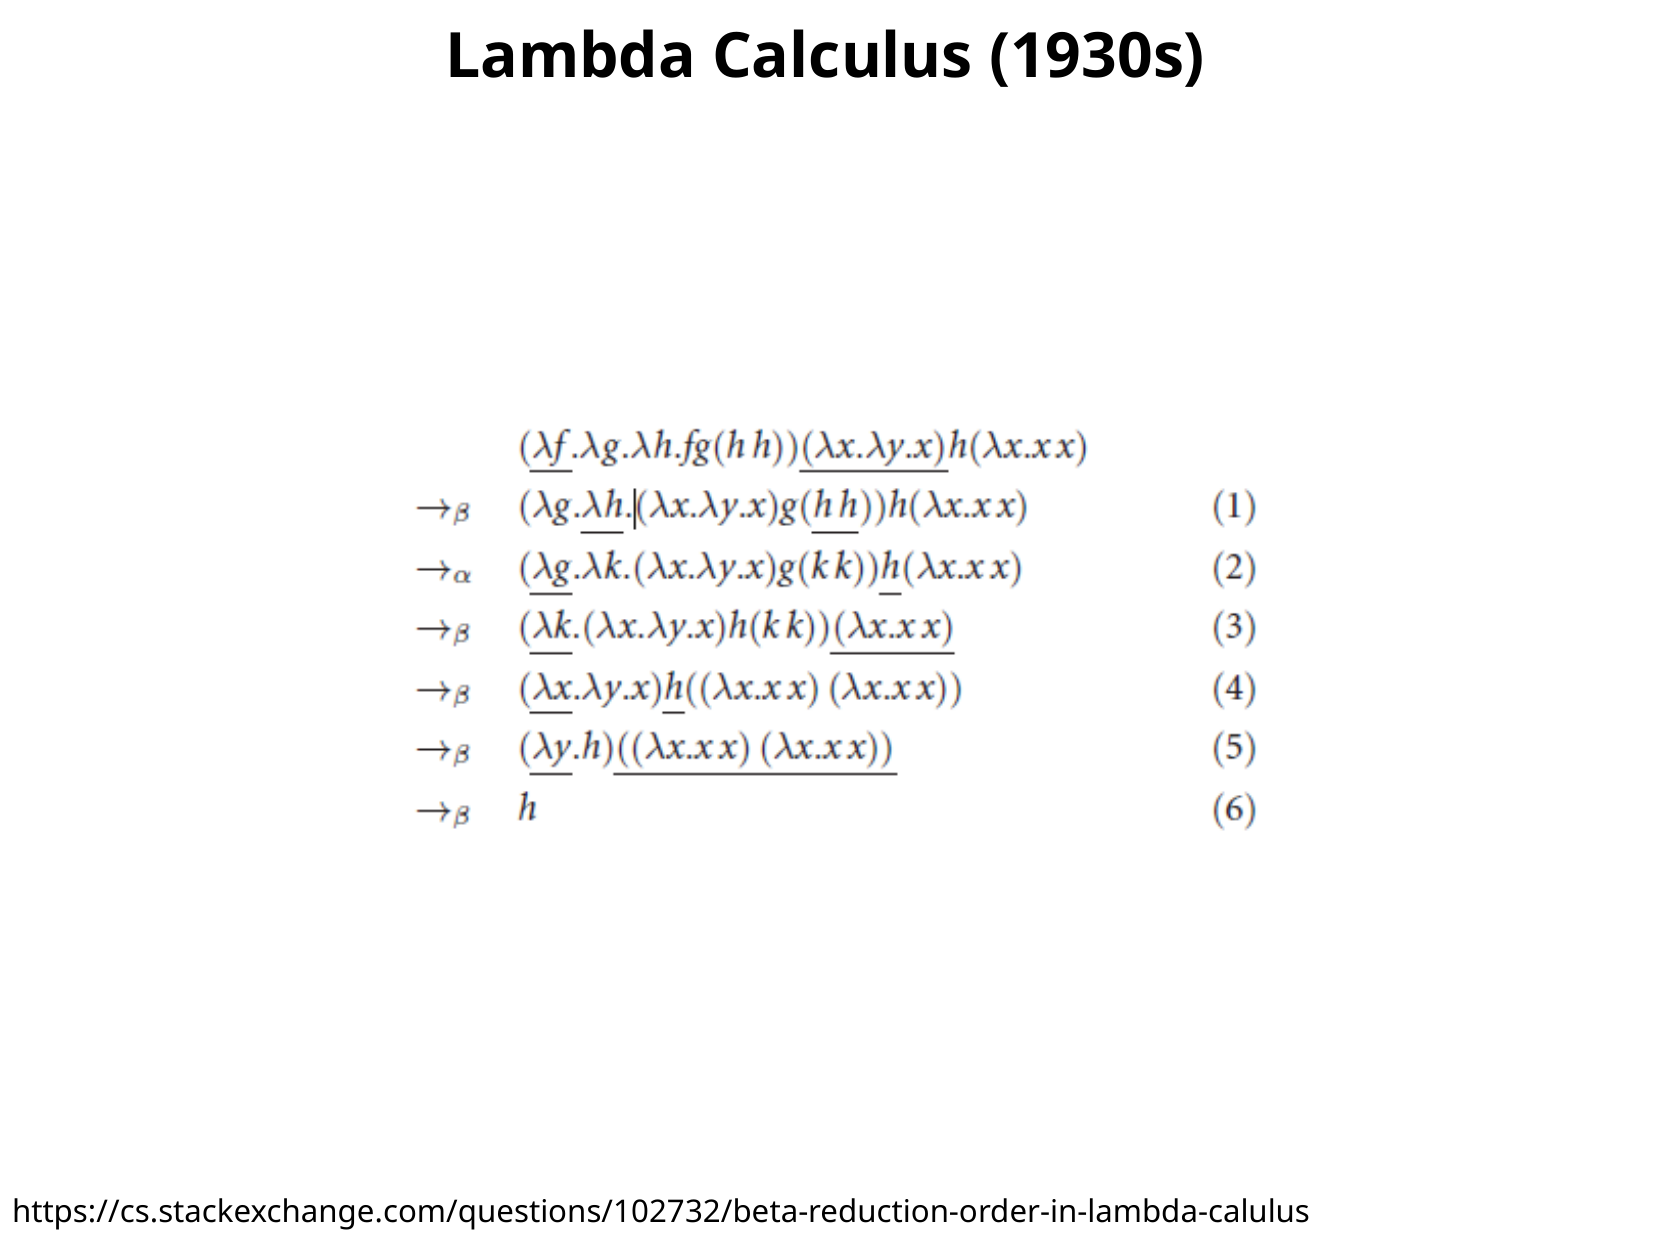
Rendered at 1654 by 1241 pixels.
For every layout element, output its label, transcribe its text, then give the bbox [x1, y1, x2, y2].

picture [387, 399, 1323, 880]
text_box https://cs.stackexchange.com/questions/102732/beta-reduction-order-in-lambda-calulus [0, 1181, 1470, 1238]
text_box Lambda Calculus (1930s) [173, 3, 1479, 101]
